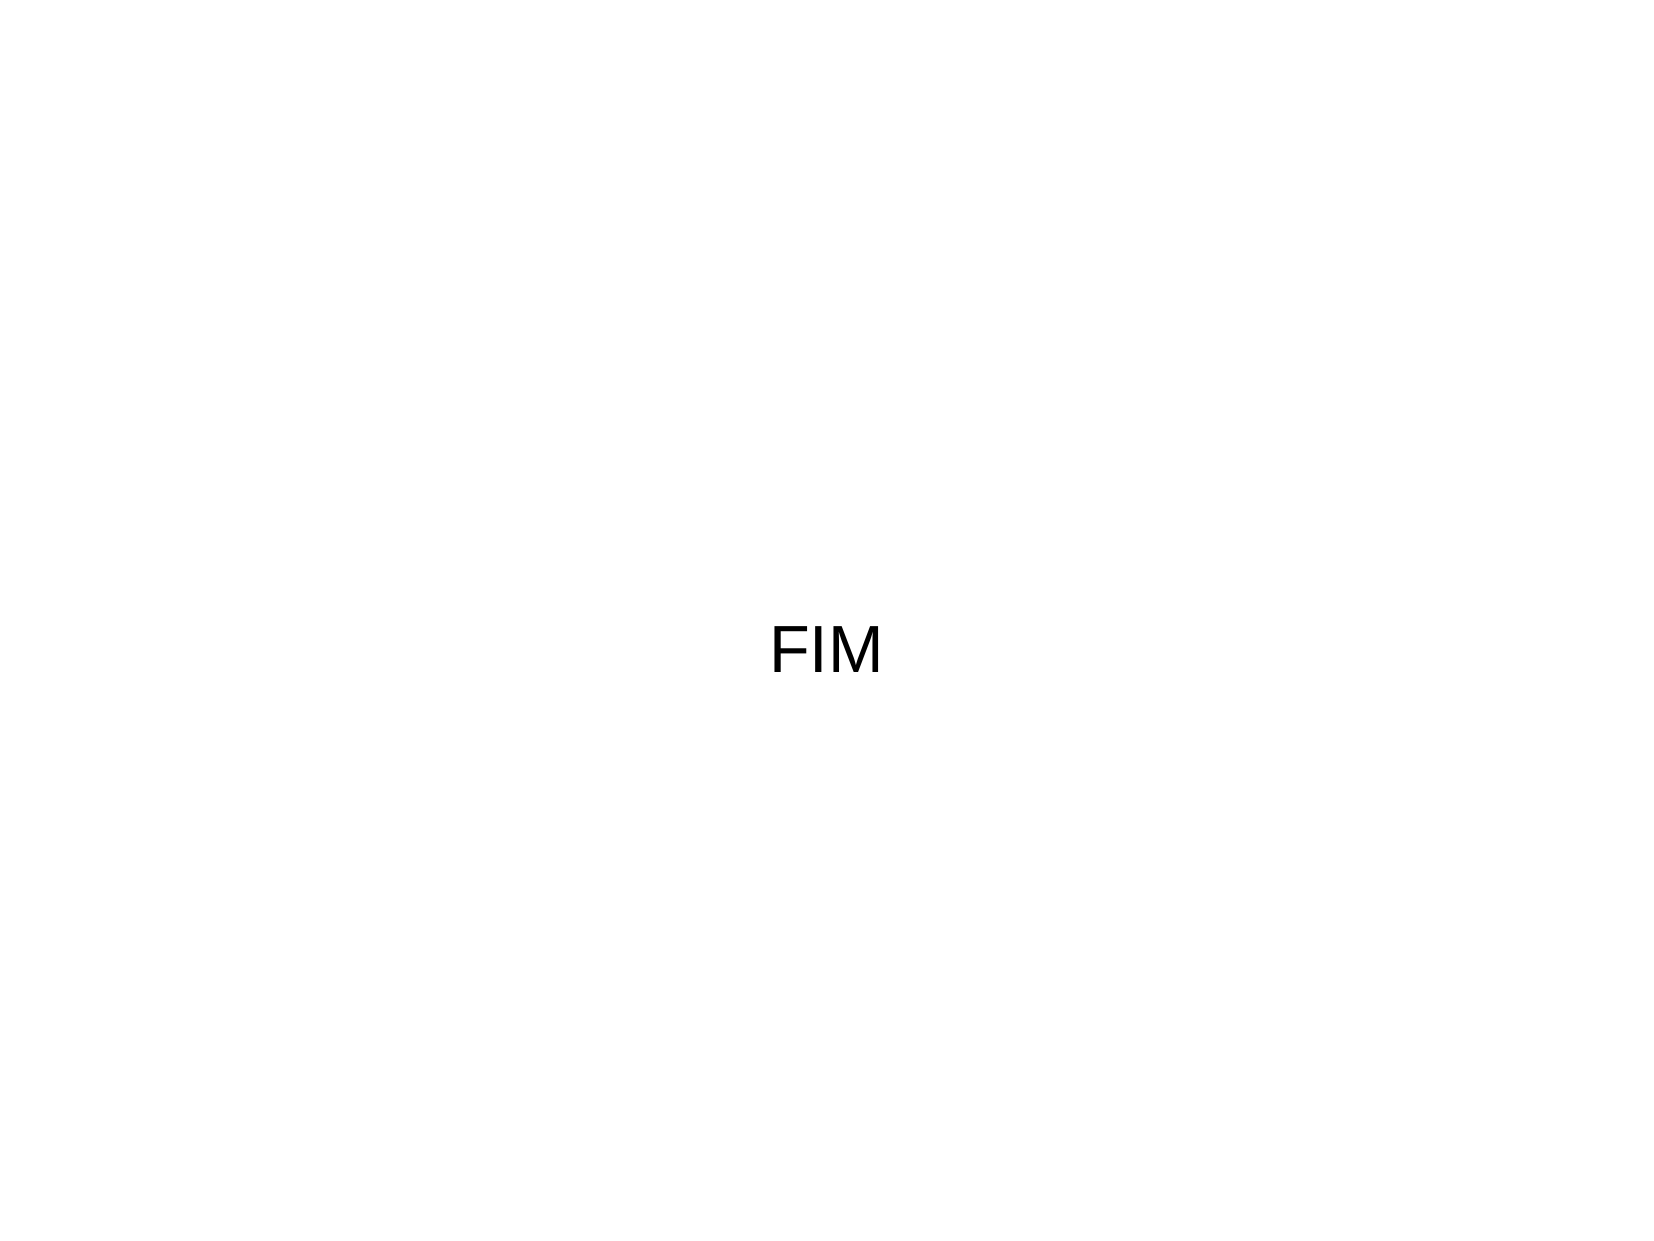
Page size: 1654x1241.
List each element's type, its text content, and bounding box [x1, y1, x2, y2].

subtitle FIM [82, 290, 1571, 1010]
